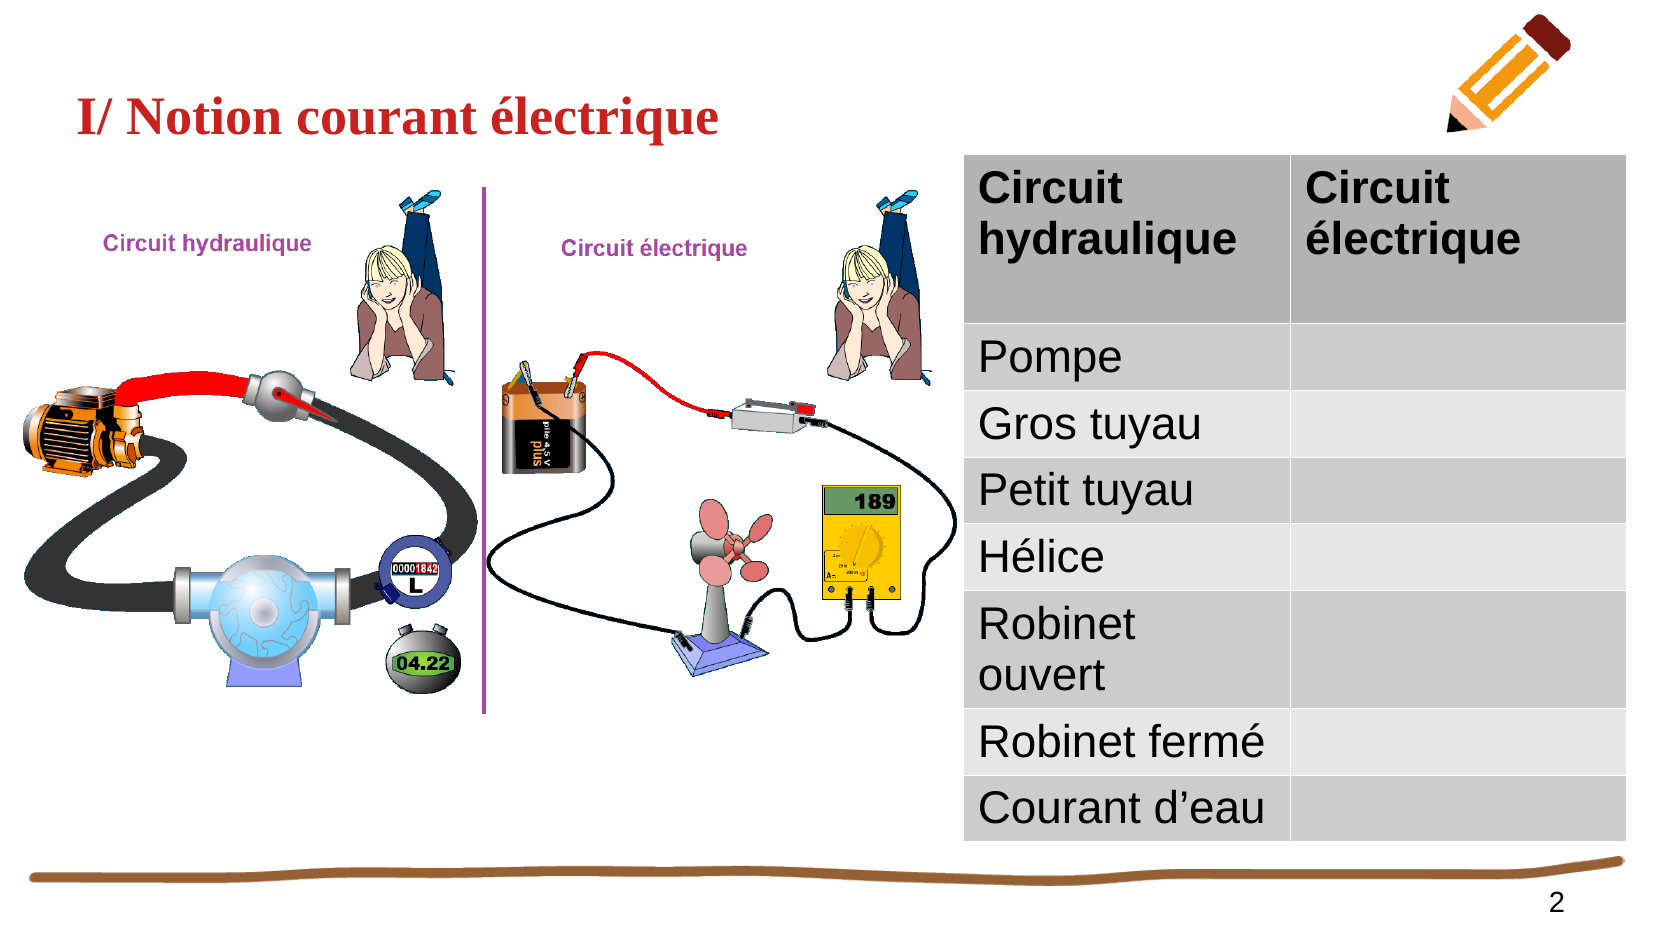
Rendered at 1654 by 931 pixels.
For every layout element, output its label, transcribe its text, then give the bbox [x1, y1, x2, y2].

title I/ Notion courant électrique [76, 64, 1436, 169]
table_header Circuit hydraulique [964, 155, 1290, 323]
table_cell [1291, 709, 1626, 775]
table_cell Petit tuyau [964, 458, 1290, 523]
table_header Circuit électrique [1291, 155, 1626, 323]
table_cell [1291, 776, 1626, 841]
table_cell [1291, 458, 1626, 523]
table_cell [1291, 591, 1626, 708]
table_cell Courant d’eau [964, 776, 1290, 841]
table_cell [1291, 524, 1626, 590]
picture [29, 856, 1625, 886]
picture [1446, 14, 1571, 133]
table_cell Pompe [964, 324, 1290, 390]
table_cell Robinet ouvert [964, 591, 1290, 708]
table_cell [1291, 391, 1626, 457]
table_cell Robinet fermé [964, 709, 1290, 775]
picture [21, 187, 960, 714]
table_cell Gros tuyau [964, 391, 1290, 457]
table_cell [1291, 324, 1626, 390]
table_cell Hélice [964, 524, 1290, 590]
